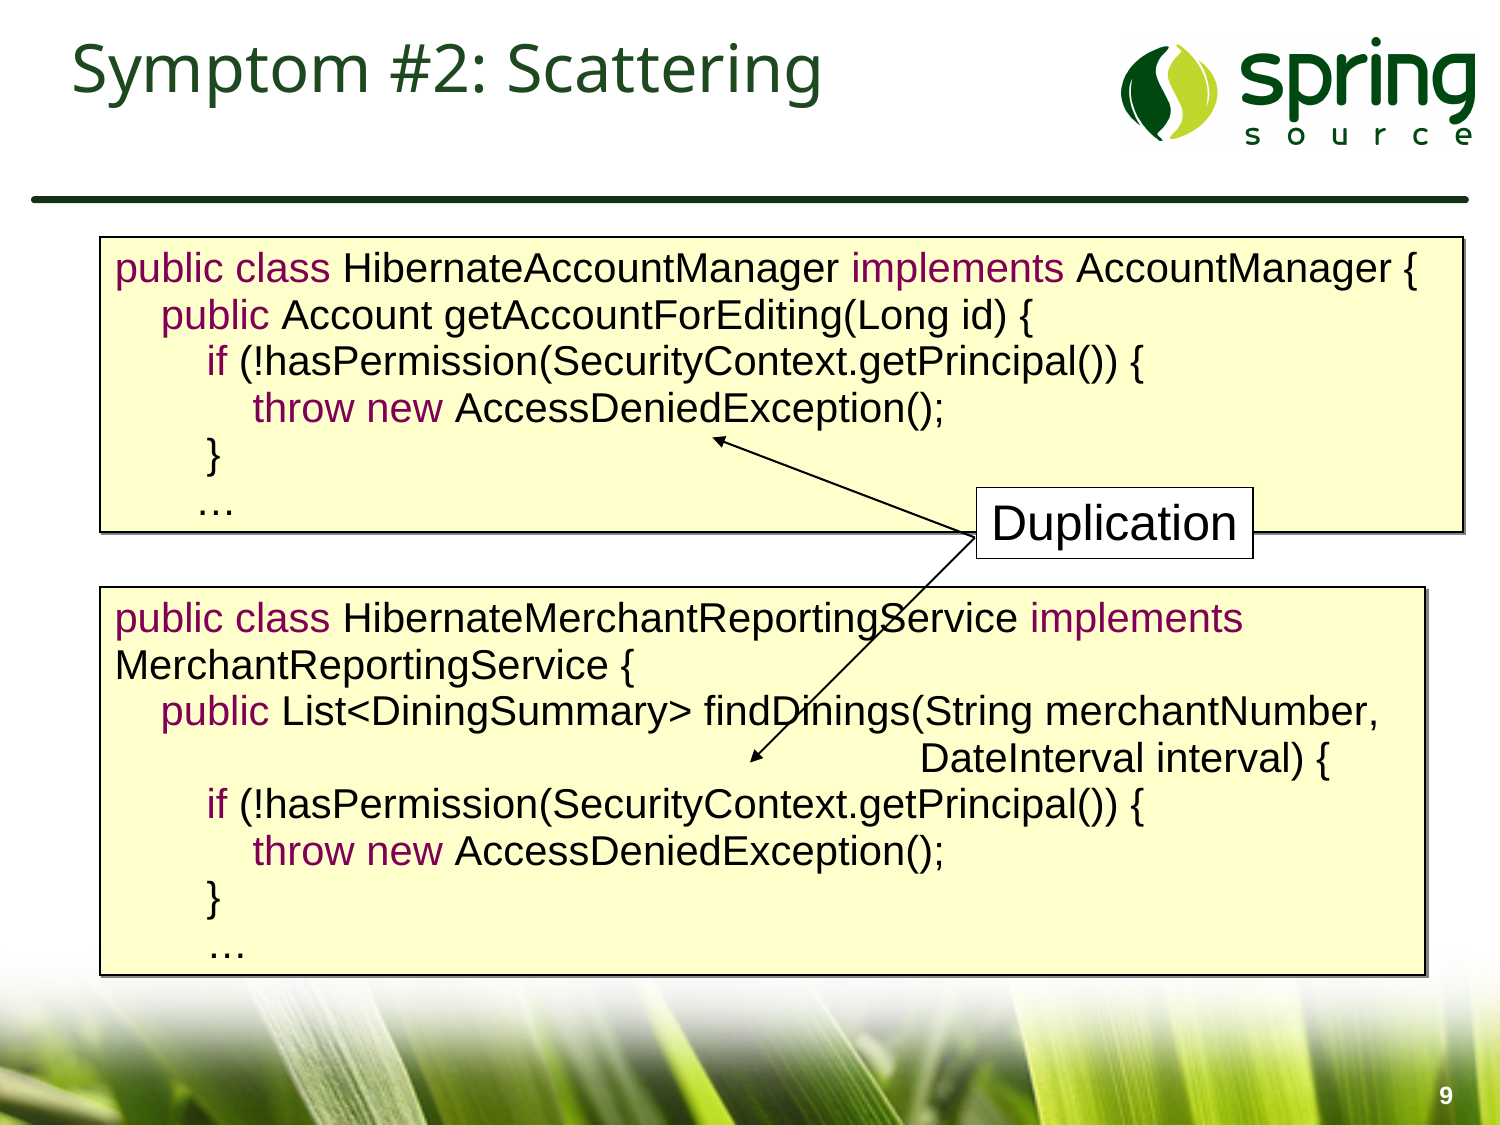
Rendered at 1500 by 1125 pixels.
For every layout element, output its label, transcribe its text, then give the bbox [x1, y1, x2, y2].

picture [1121, 37, 1475, 145]
title Symptom #2: Scattering [56, 13, 1089, 176]
text_box public class HibernateMerchantReportingService implements MerchantReportingService { public List<DiningSummary> findDinings(String merchantNumber, DateInterval interval) { if (!hasPermission(SecurityContext.getPrincipal()) { throw new AccessDeniedException(); } … [99, 587, 1426, 975]
picture [0, 944, 1500, 1125]
text_box Duplication [976, 487, 1253, 559]
text_box public class HibernateAccountManager implements AccountManager { public Account getAccountForEditing(Long id) { if (!hasPermission(SecurityContext.getPrincipal()) { throw new AccessDeniedException(); } … [99, 237, 1463, 532]
